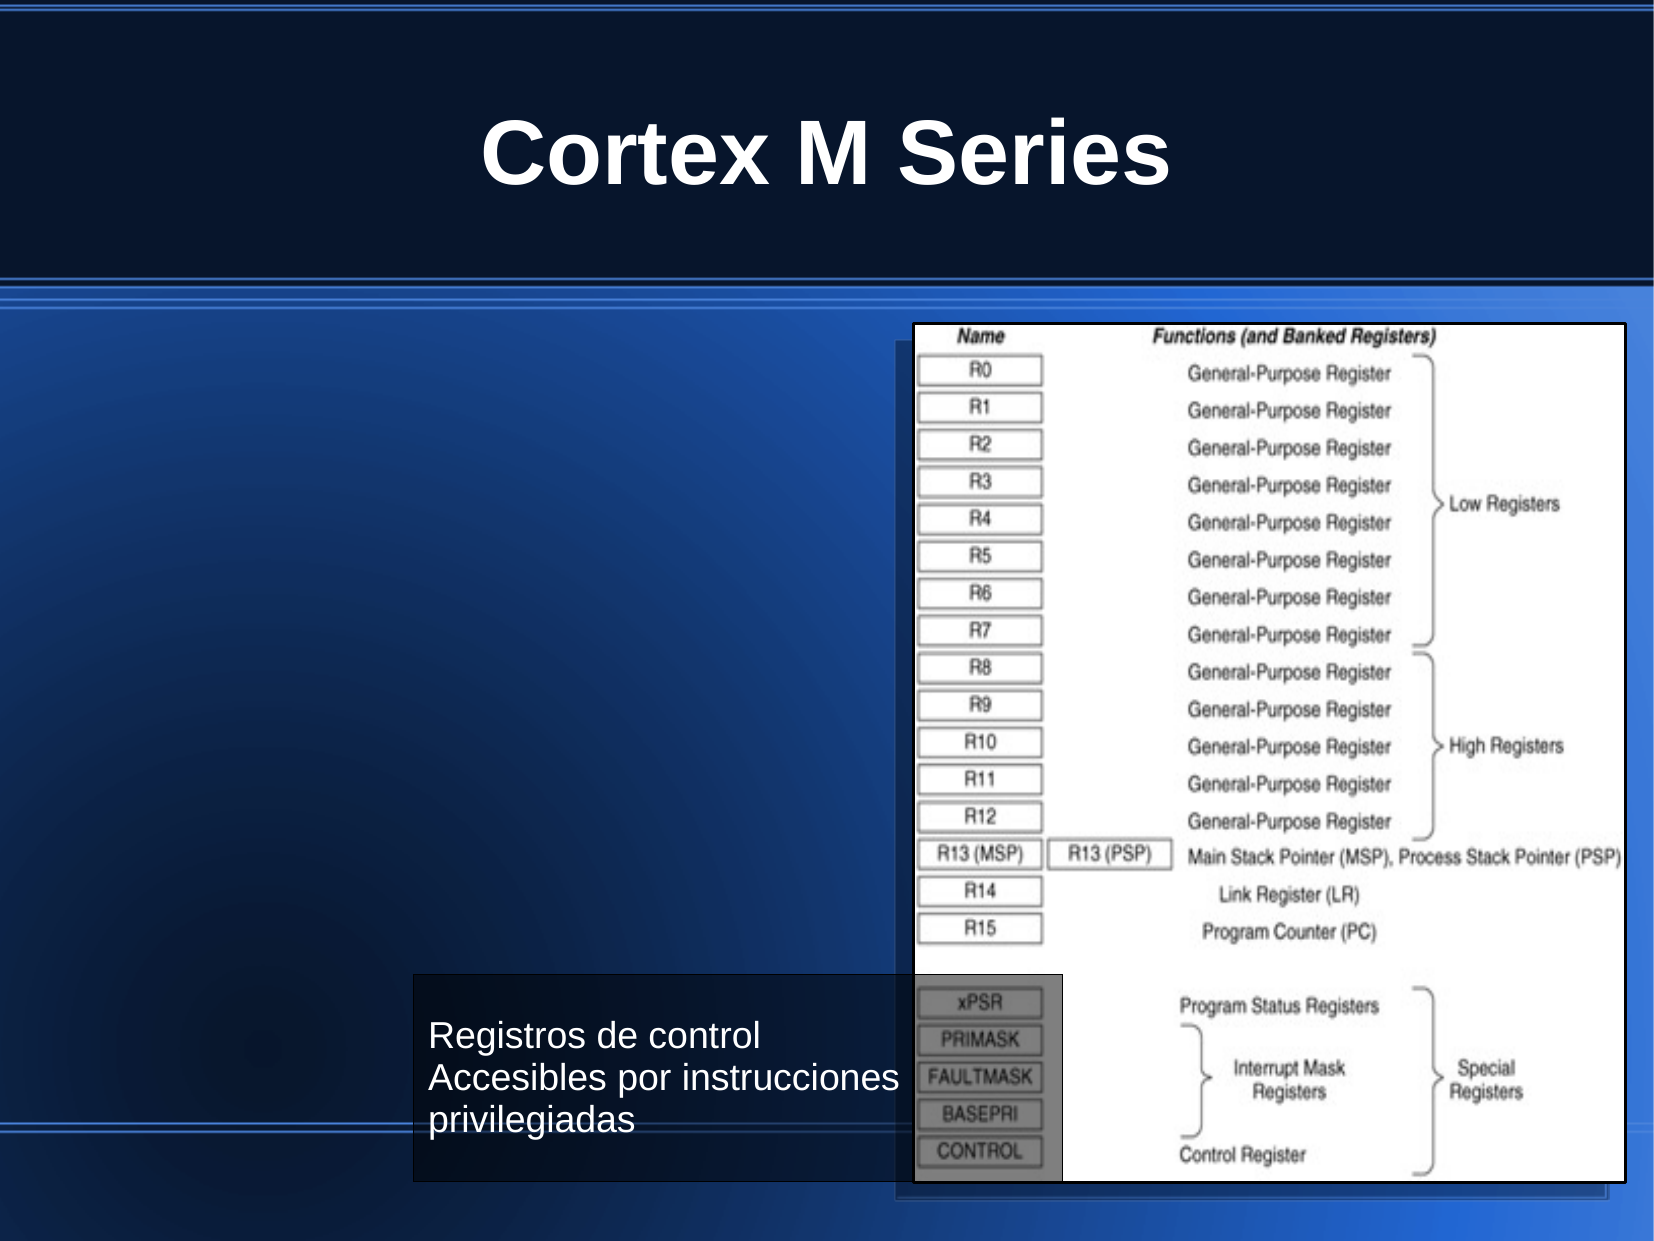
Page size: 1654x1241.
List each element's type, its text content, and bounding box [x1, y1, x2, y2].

title Cortex M Series [82, 49, 1571, 257]
picture [0, 0, 1654, 1241]
text_box Registros de control Accesibles por instrucciones privilegiadas [413, 974, 1063, 1182]
